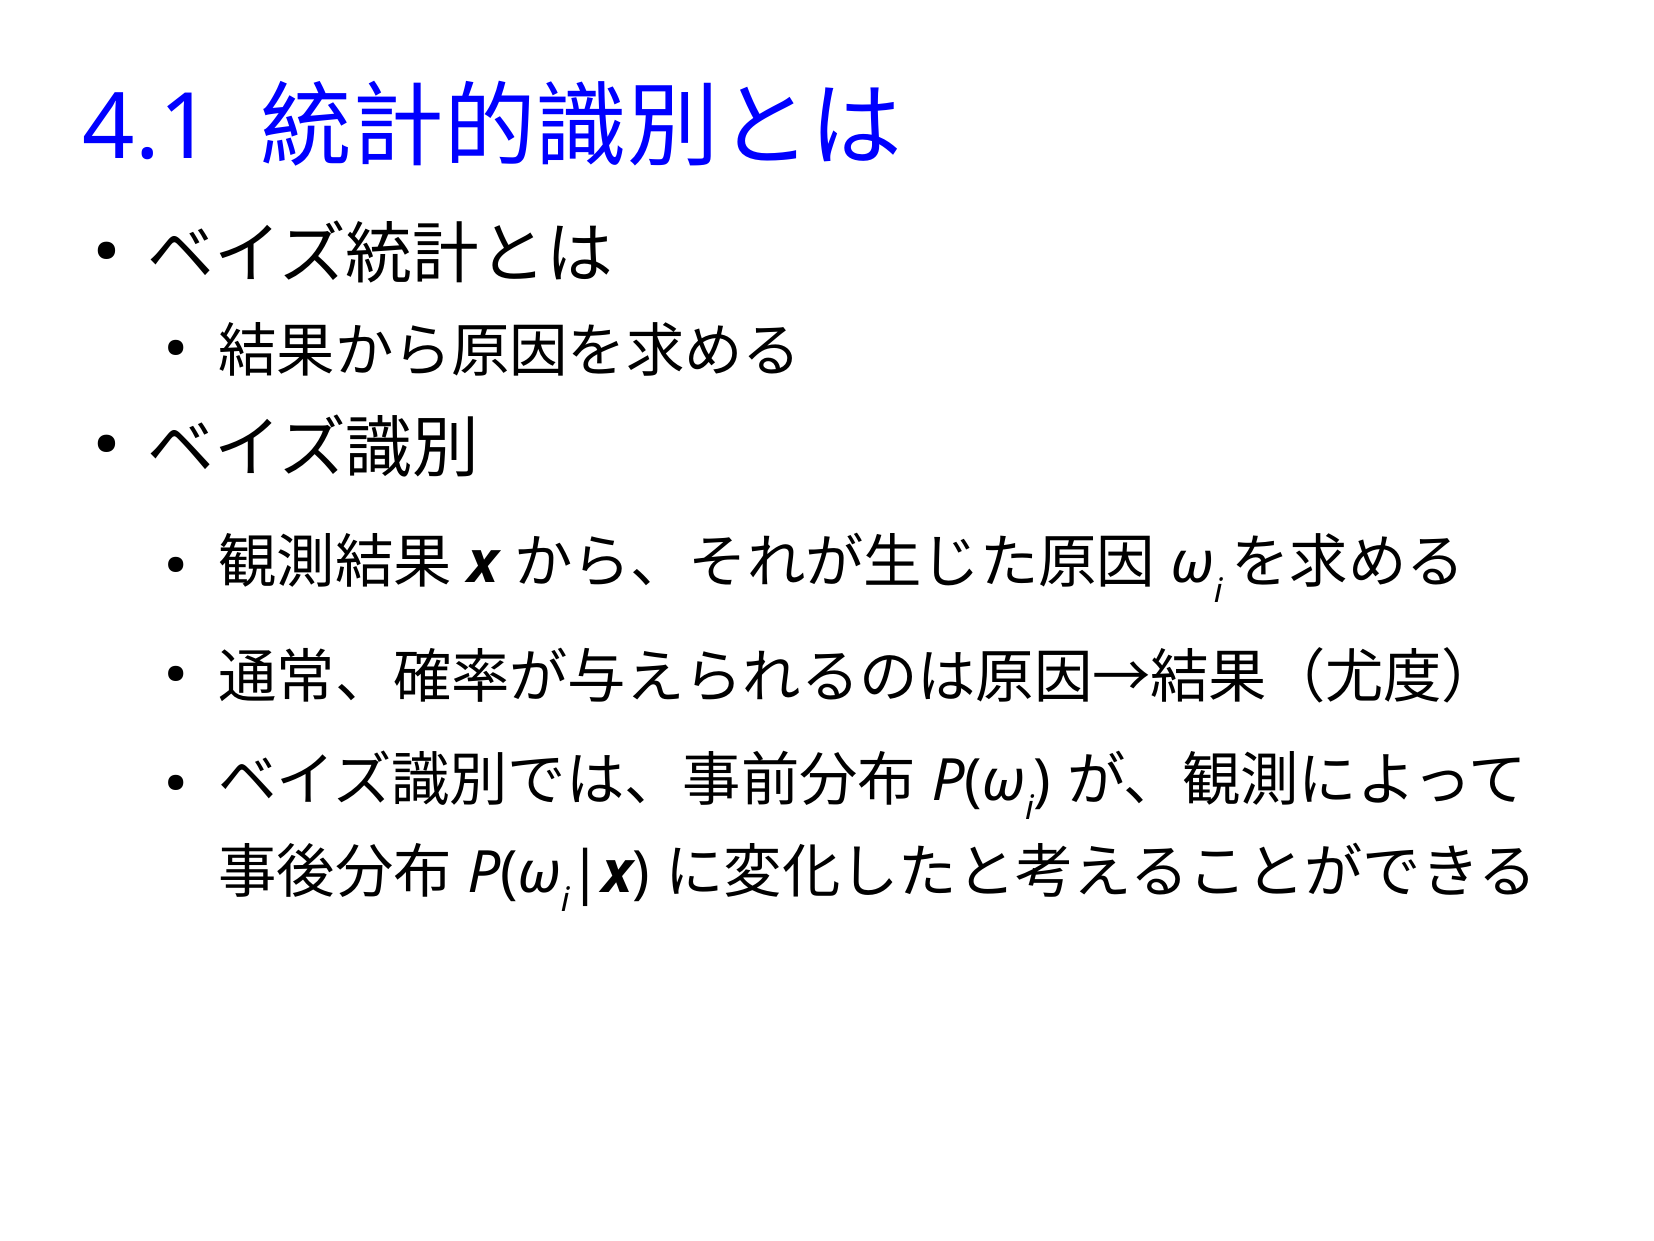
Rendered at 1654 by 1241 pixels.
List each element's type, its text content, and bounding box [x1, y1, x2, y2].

list ベイズ統計とは 結果から原因を求める ベイズ識別 観測結果xから、それが生じた原因ωiを求める 通常、確率が与えられるのは原因→結果（尤度） ベイズ識別では、事前分布P(ωi)が、観測によって事後分布P(ωi|x)に変化したと考えることができる [76, 206, 1565, 1004]
title 4.1 統計的識別とは [82, 49, 1571, 198]
